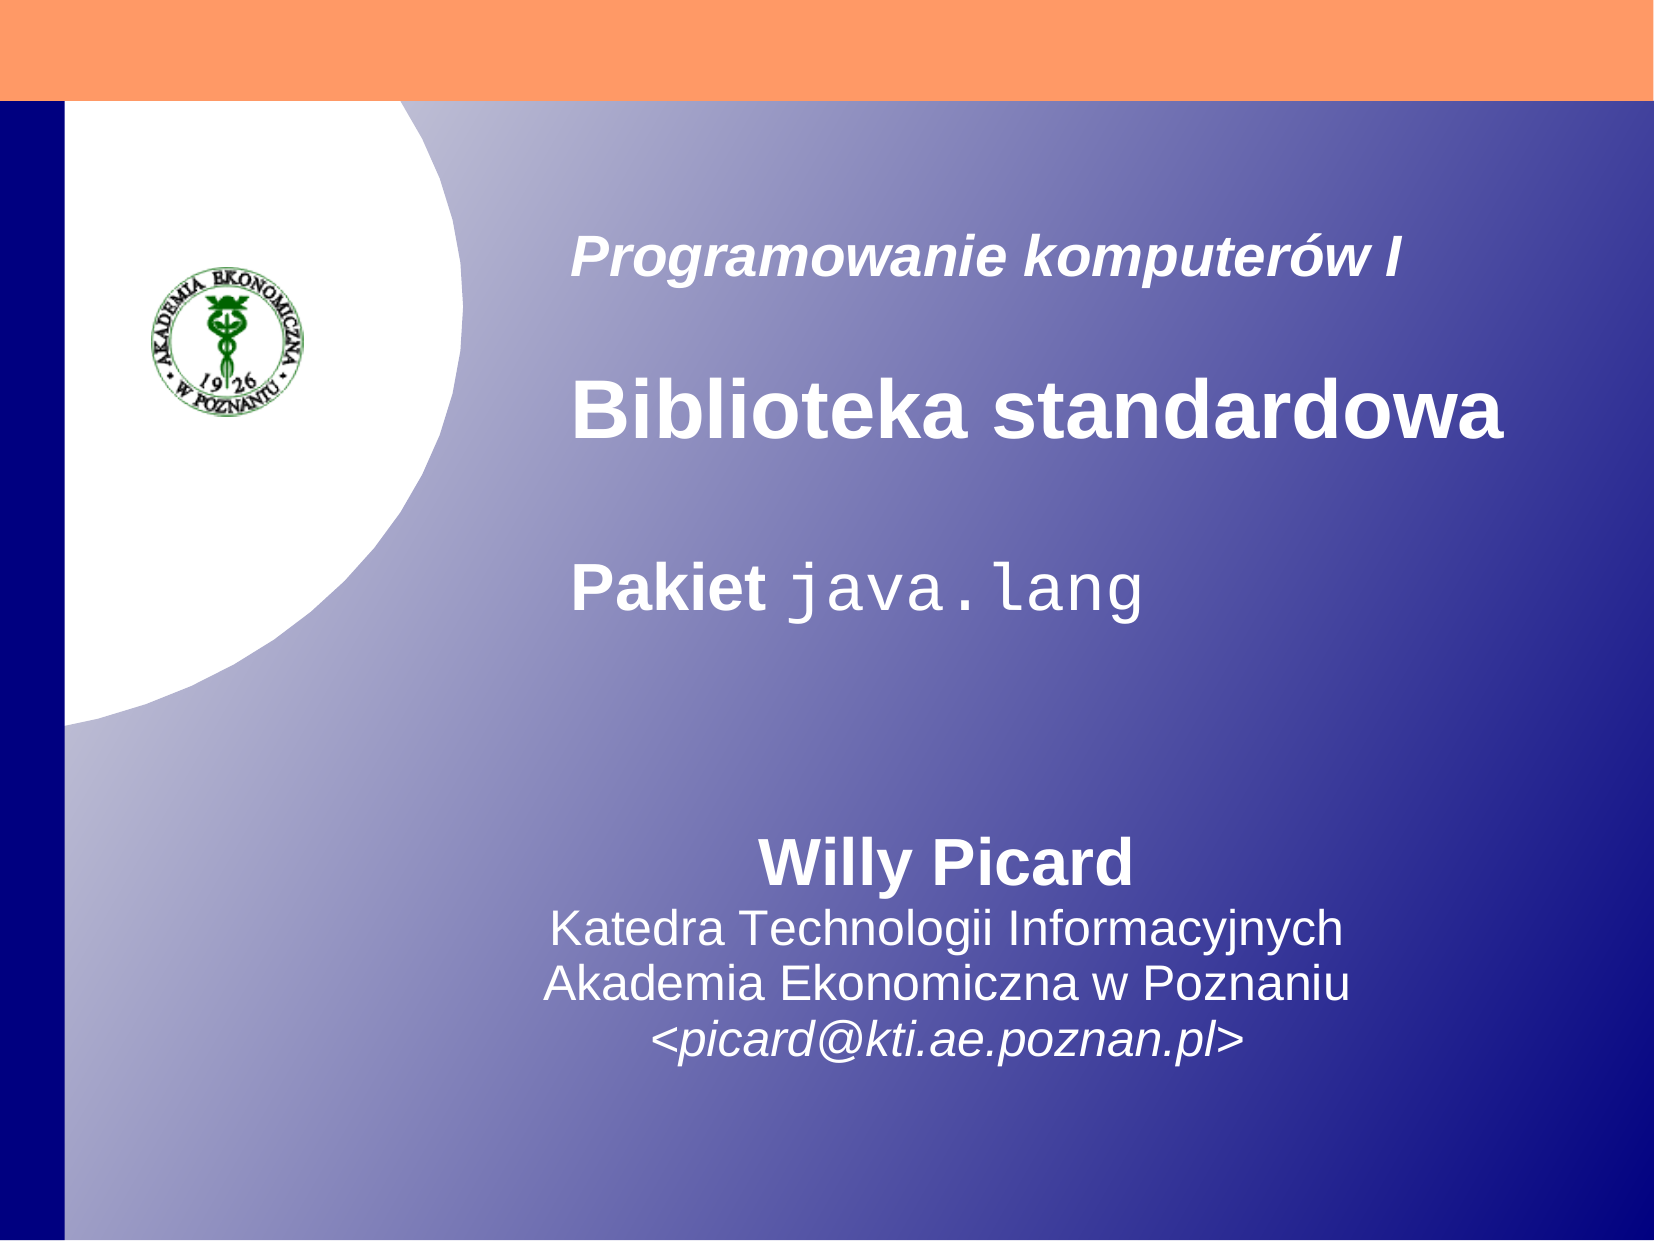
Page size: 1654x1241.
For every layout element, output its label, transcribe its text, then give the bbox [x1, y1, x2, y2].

picture [151, 267, 304, 417]
title Programowanie komputerów I Biblioteka standardowa Pakiet java.lang [570, 223, 1546, 653]
